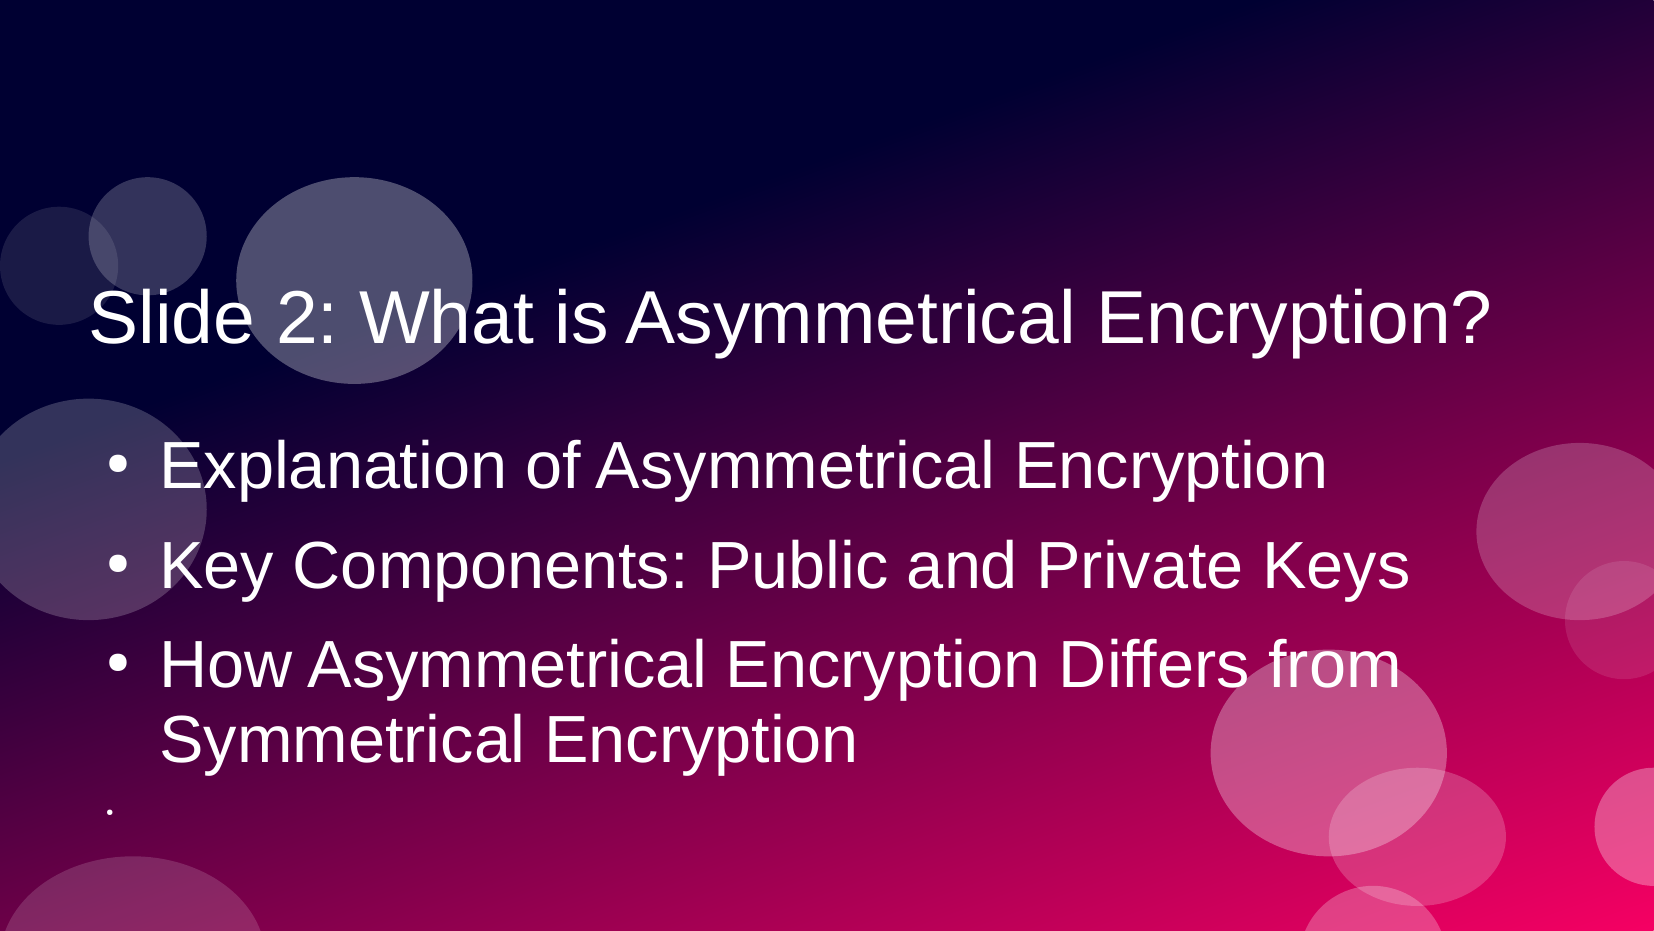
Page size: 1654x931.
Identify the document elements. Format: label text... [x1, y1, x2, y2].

title Slide 2: What is Asymmetrical Encryption? [88, 236, 1565, 399]
list Explanation of Asymmetrical Encryption Key Components: Public and Private Keys How Asymmetrical Encryption Differs from Symmetrical Encryption [88, 428, 1565, 783]
